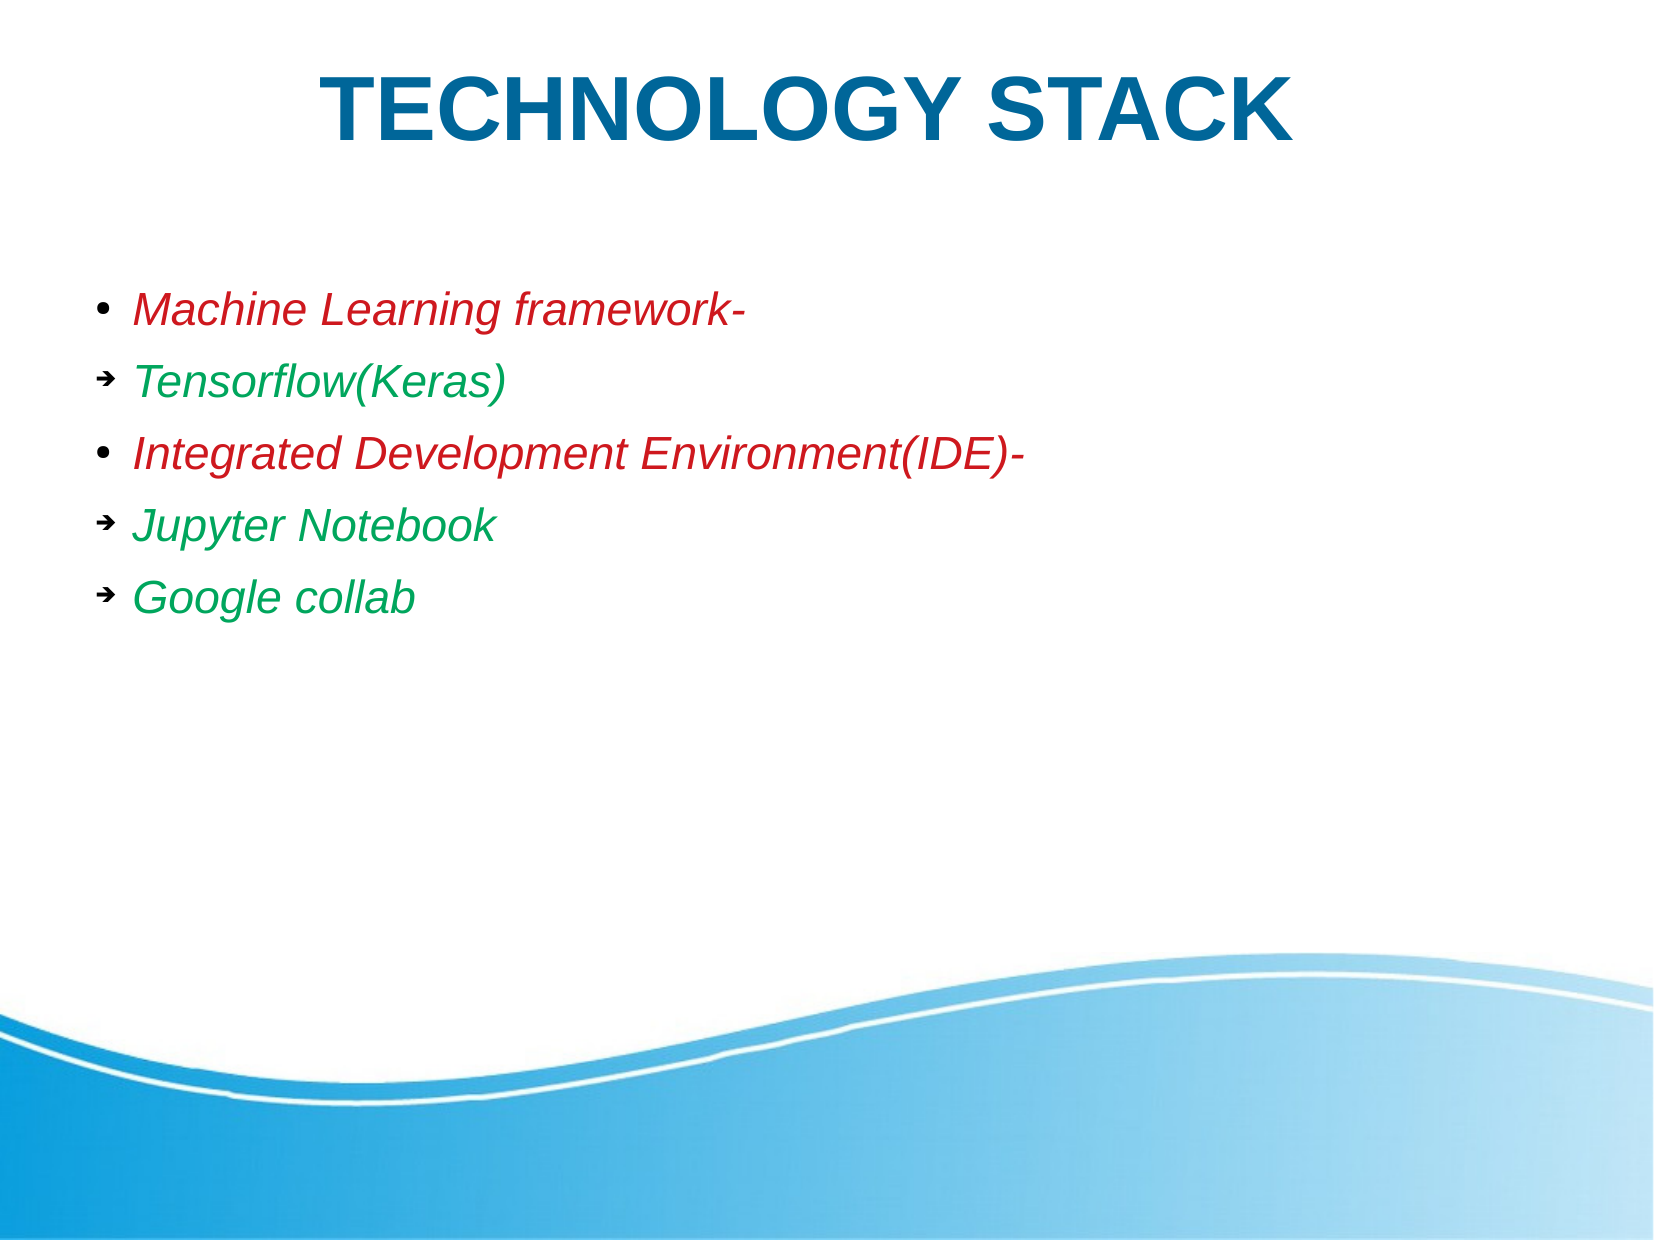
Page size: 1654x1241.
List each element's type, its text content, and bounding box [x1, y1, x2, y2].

picture [0, 952, 1654, 1240]
title TECHNOLOGY STACK [0, 5, 1489, 213]
list Machine Learning framework- Tensorflow(Keras) Integrated Development Environment(IDE)- Jupyter Notebook Google collab [82, 283, 1571, 628]
